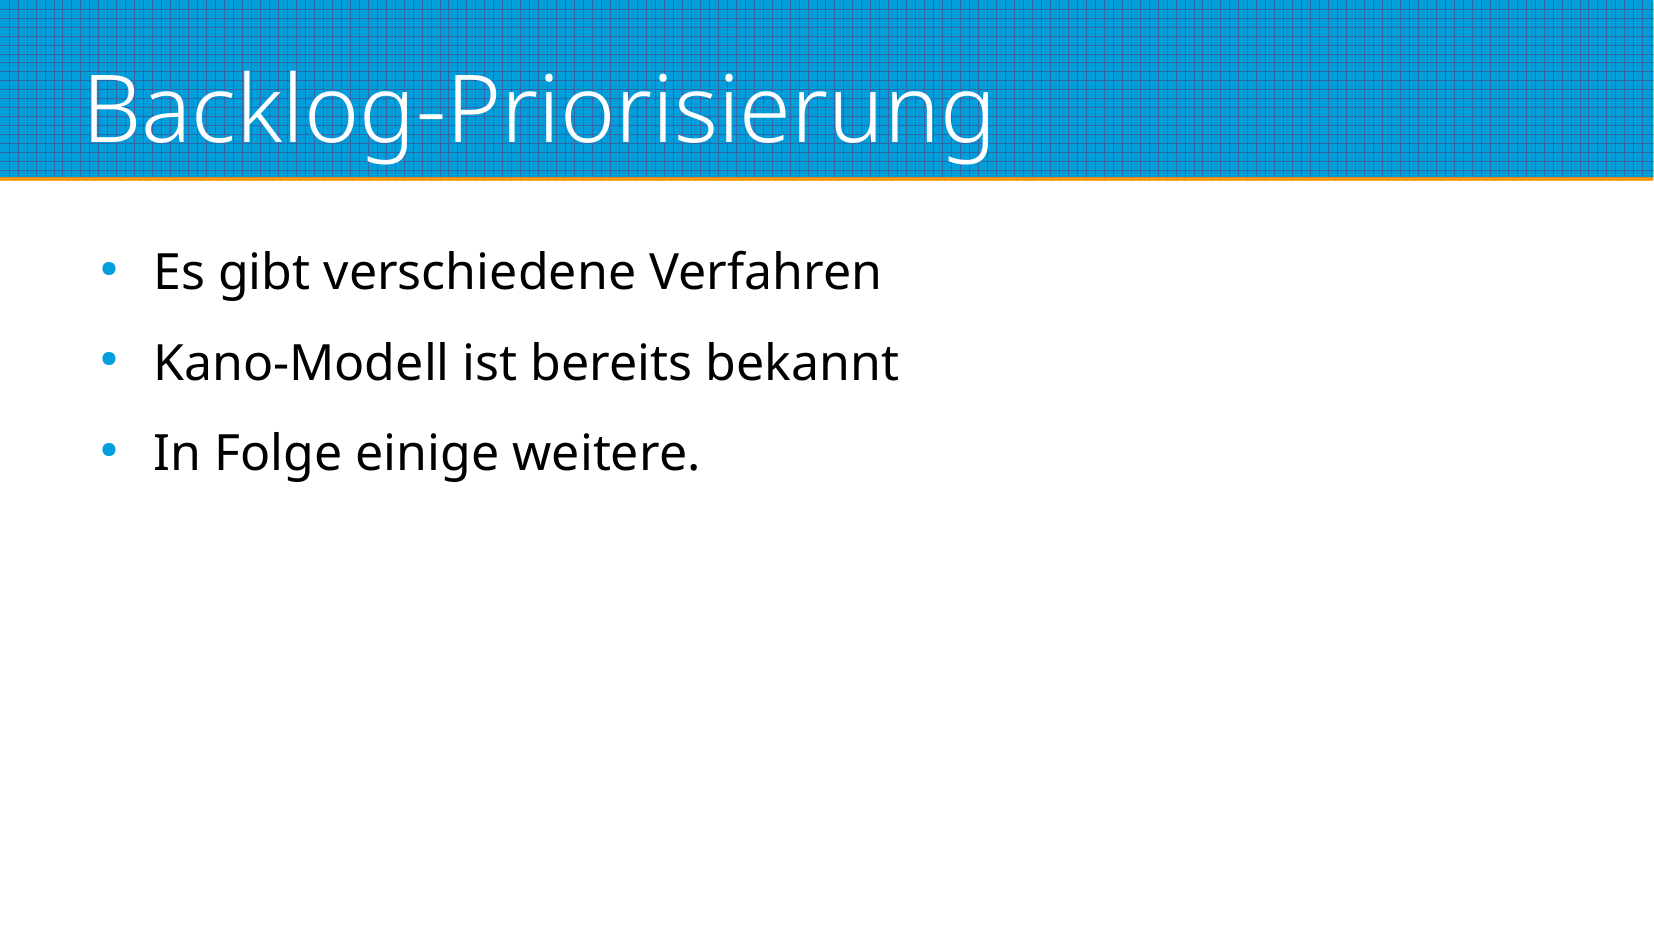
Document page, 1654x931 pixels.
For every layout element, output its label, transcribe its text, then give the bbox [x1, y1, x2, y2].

list Es gibt verschiedene Verfahren Kano-Modell ist bereits bekannt In Folge einige weitere. [82, 236, 1595, 811]
title Backlog-Priorisierung [82, 14, 1571, 171]
